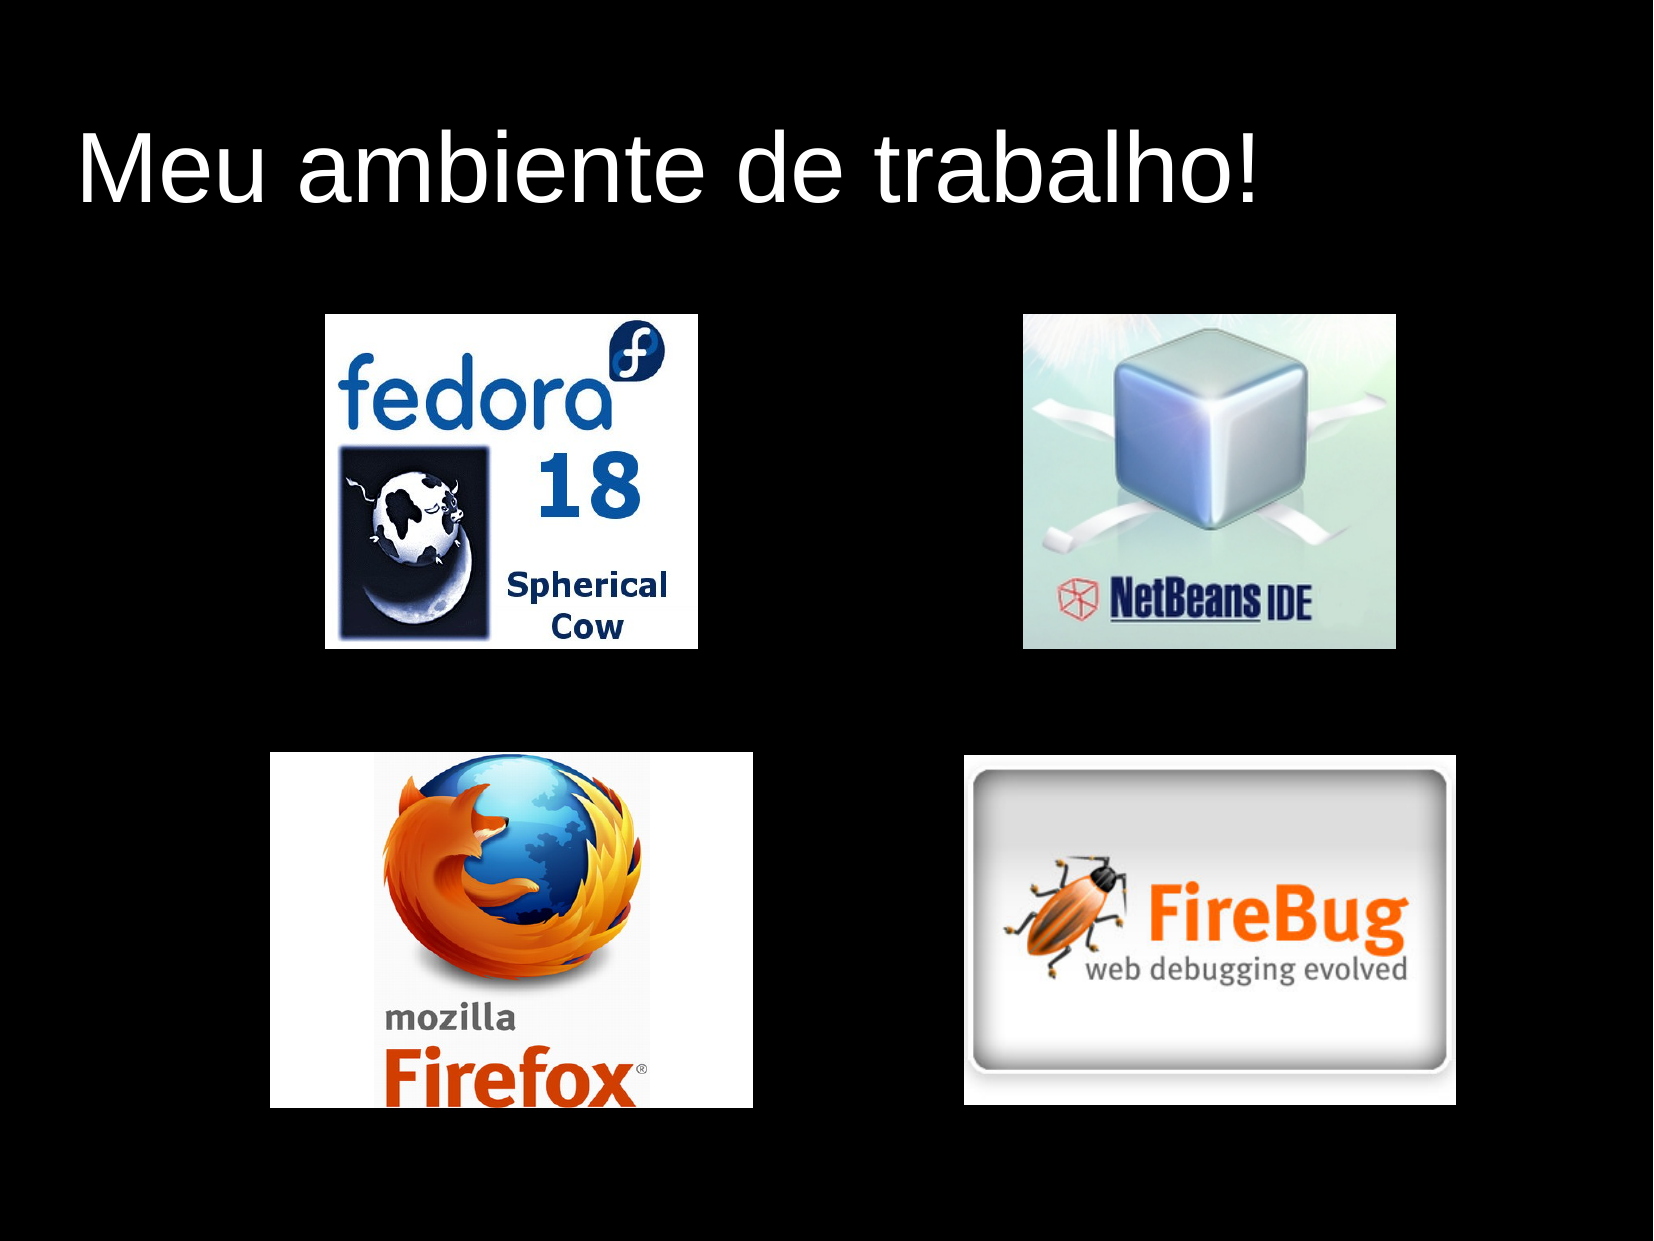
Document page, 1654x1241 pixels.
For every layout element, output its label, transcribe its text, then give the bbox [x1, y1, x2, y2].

text_box Meu ambiente de trabalho! [60, 105, 1278, 232]
picture [1023, 314, 1396, 649]
picture [325, 314, 698, 649]
picture [270, 752, 753, 1108]
picture [964, 755, 1456, 1105]
